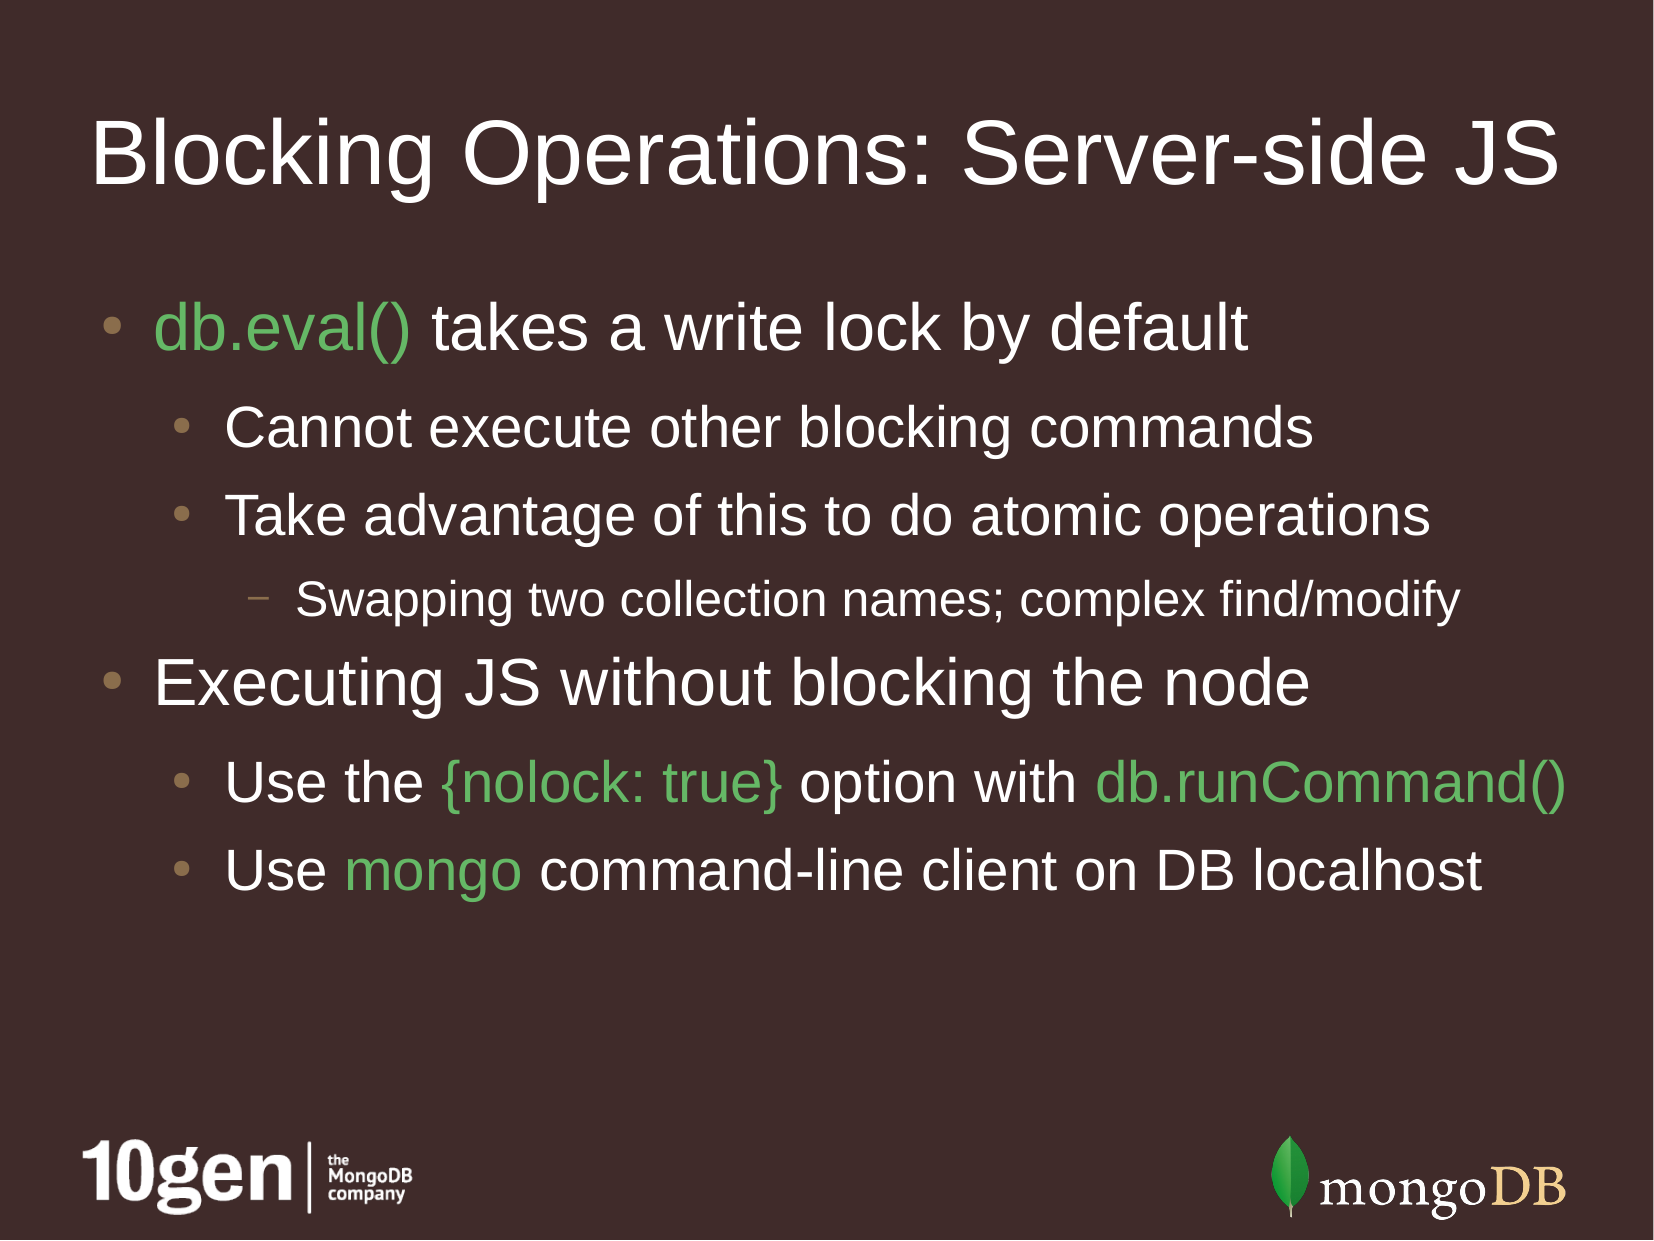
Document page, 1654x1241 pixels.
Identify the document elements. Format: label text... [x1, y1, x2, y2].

title Blocking Operations: Server-side JS [82, 49, 1571, 257]
picture [1260, 1124, 1576, 1230]
picture [82, 1139, 413, 1215]
list db.eval() takes a write lock by default Cannot execute other blocking commands Take advantage of this to do atomic operations Swapping two collection names; complex find/modify Executing JS without blocking the node Use the {nolock: true} option with db.runCommand() Use mongo command-line client on DB localhost [82, 290, 1571, 1109]
